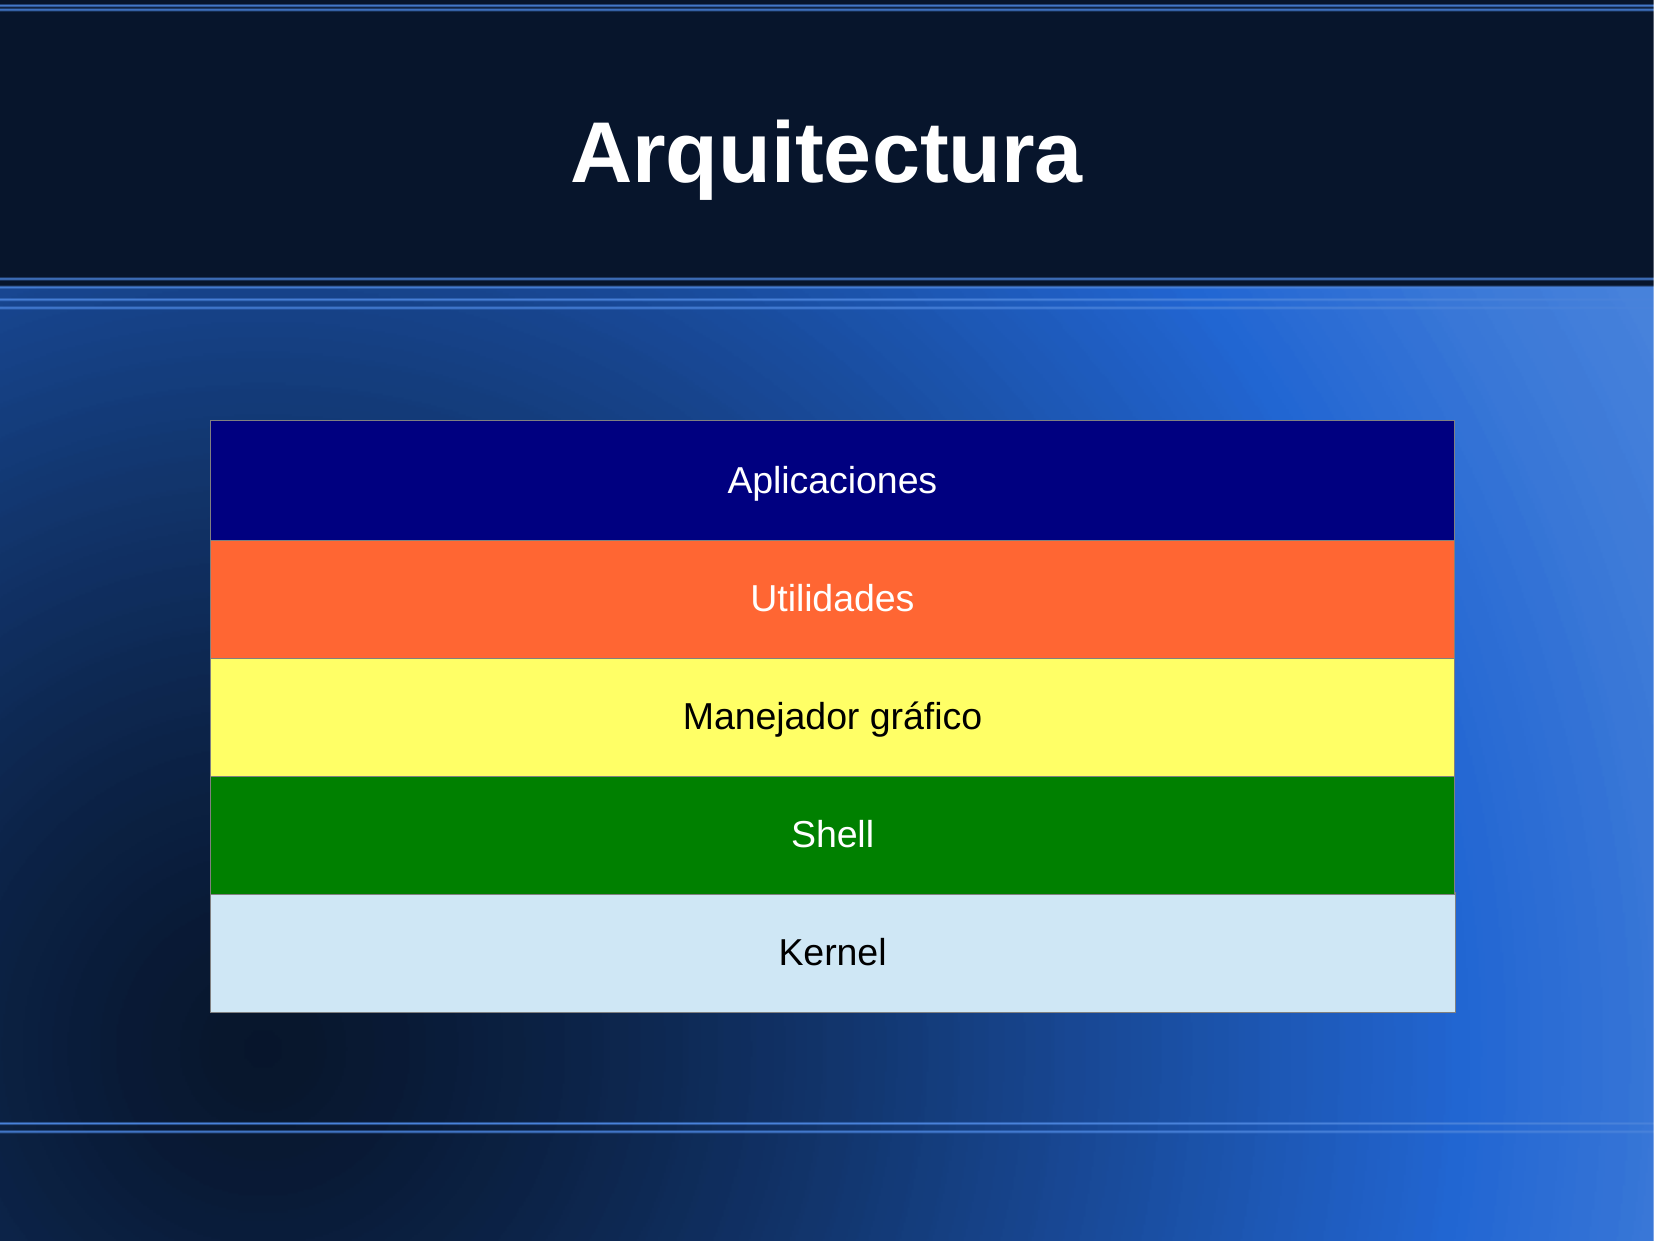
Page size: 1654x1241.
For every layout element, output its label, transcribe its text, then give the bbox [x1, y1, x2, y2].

text_box Utilidades [210, 541, 1455, 659]
title Arquitectura [82, 49, 1571, 257]
text_box Aplicaciones [210, 420, 1455, 541]
text_box Shell [210, 777, 1455, 895]
text_box Manejador gráfico [210, 659, 1455, 777]
text_box Kernel [210, 892, 1456, 1013]
picture [0, 0, 1654, 1241]
